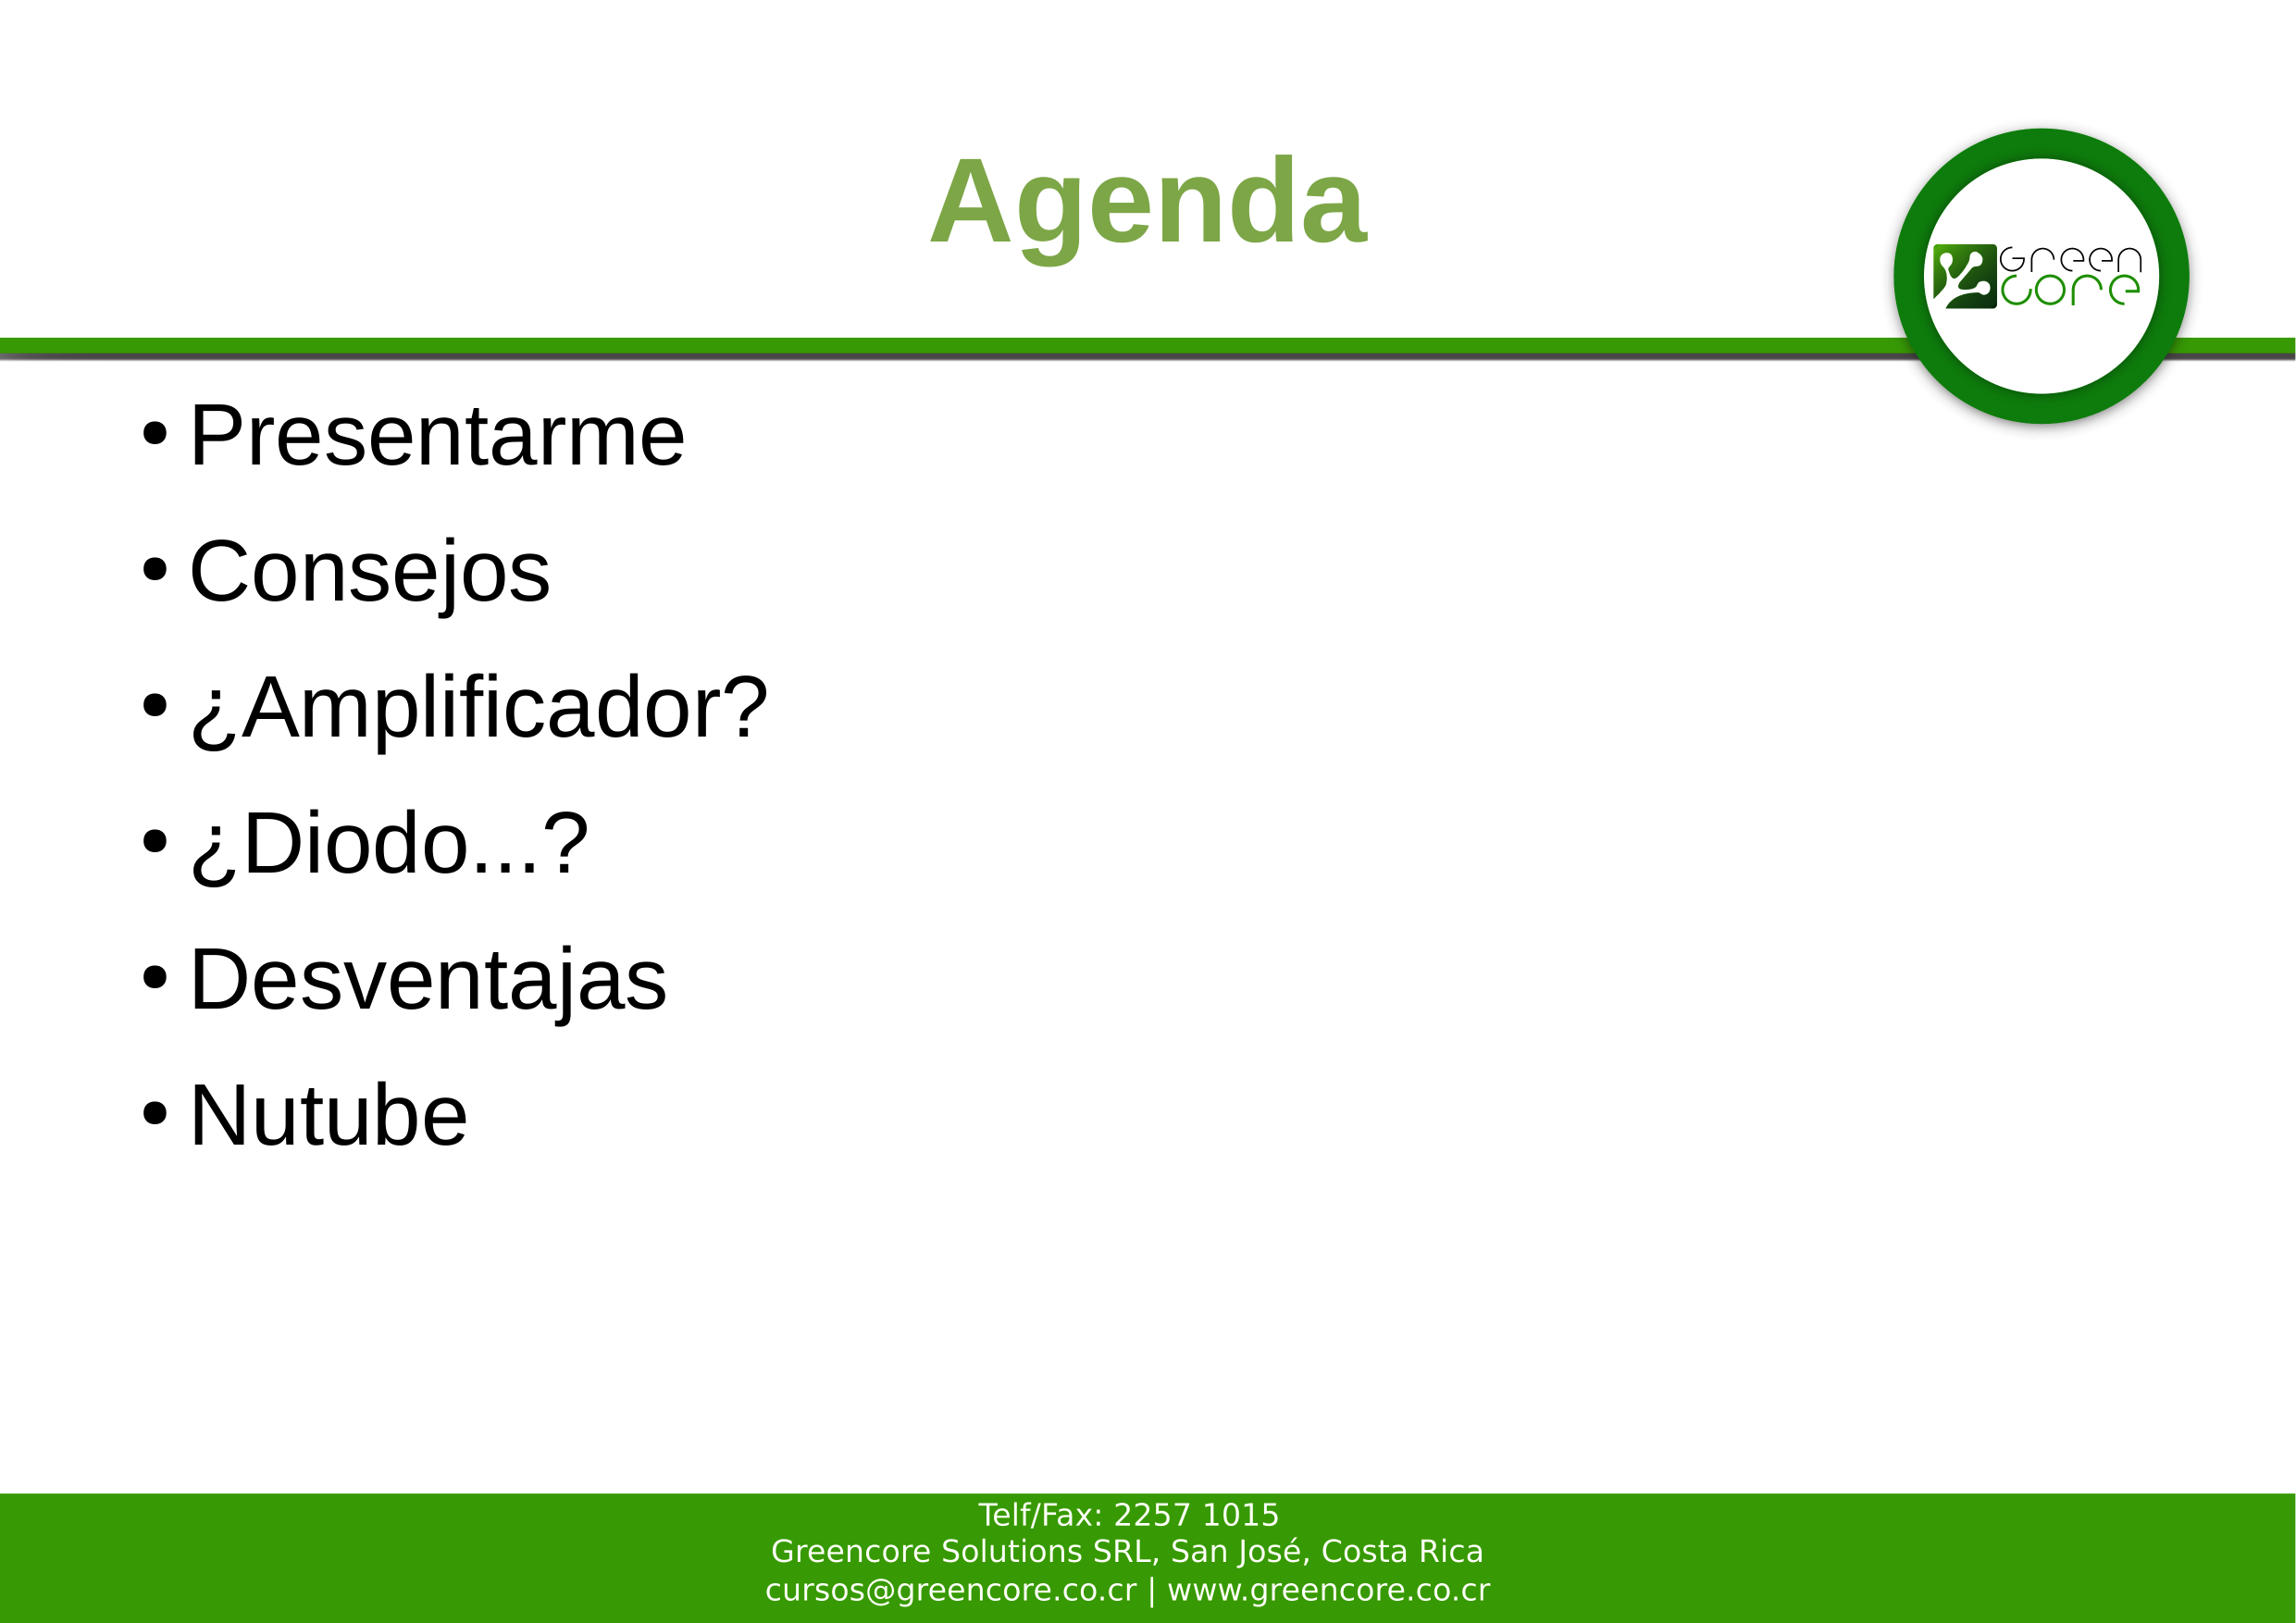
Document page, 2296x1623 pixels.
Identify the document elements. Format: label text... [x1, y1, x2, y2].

list Presentarme Consejos ¿Amplificador? ¿Diodo...? Desventajas Nutube [122, 386, 2190, 1623]
picture [0, 0, 2296, 1623]
title Agenda [115, 64, 2181, 336]
